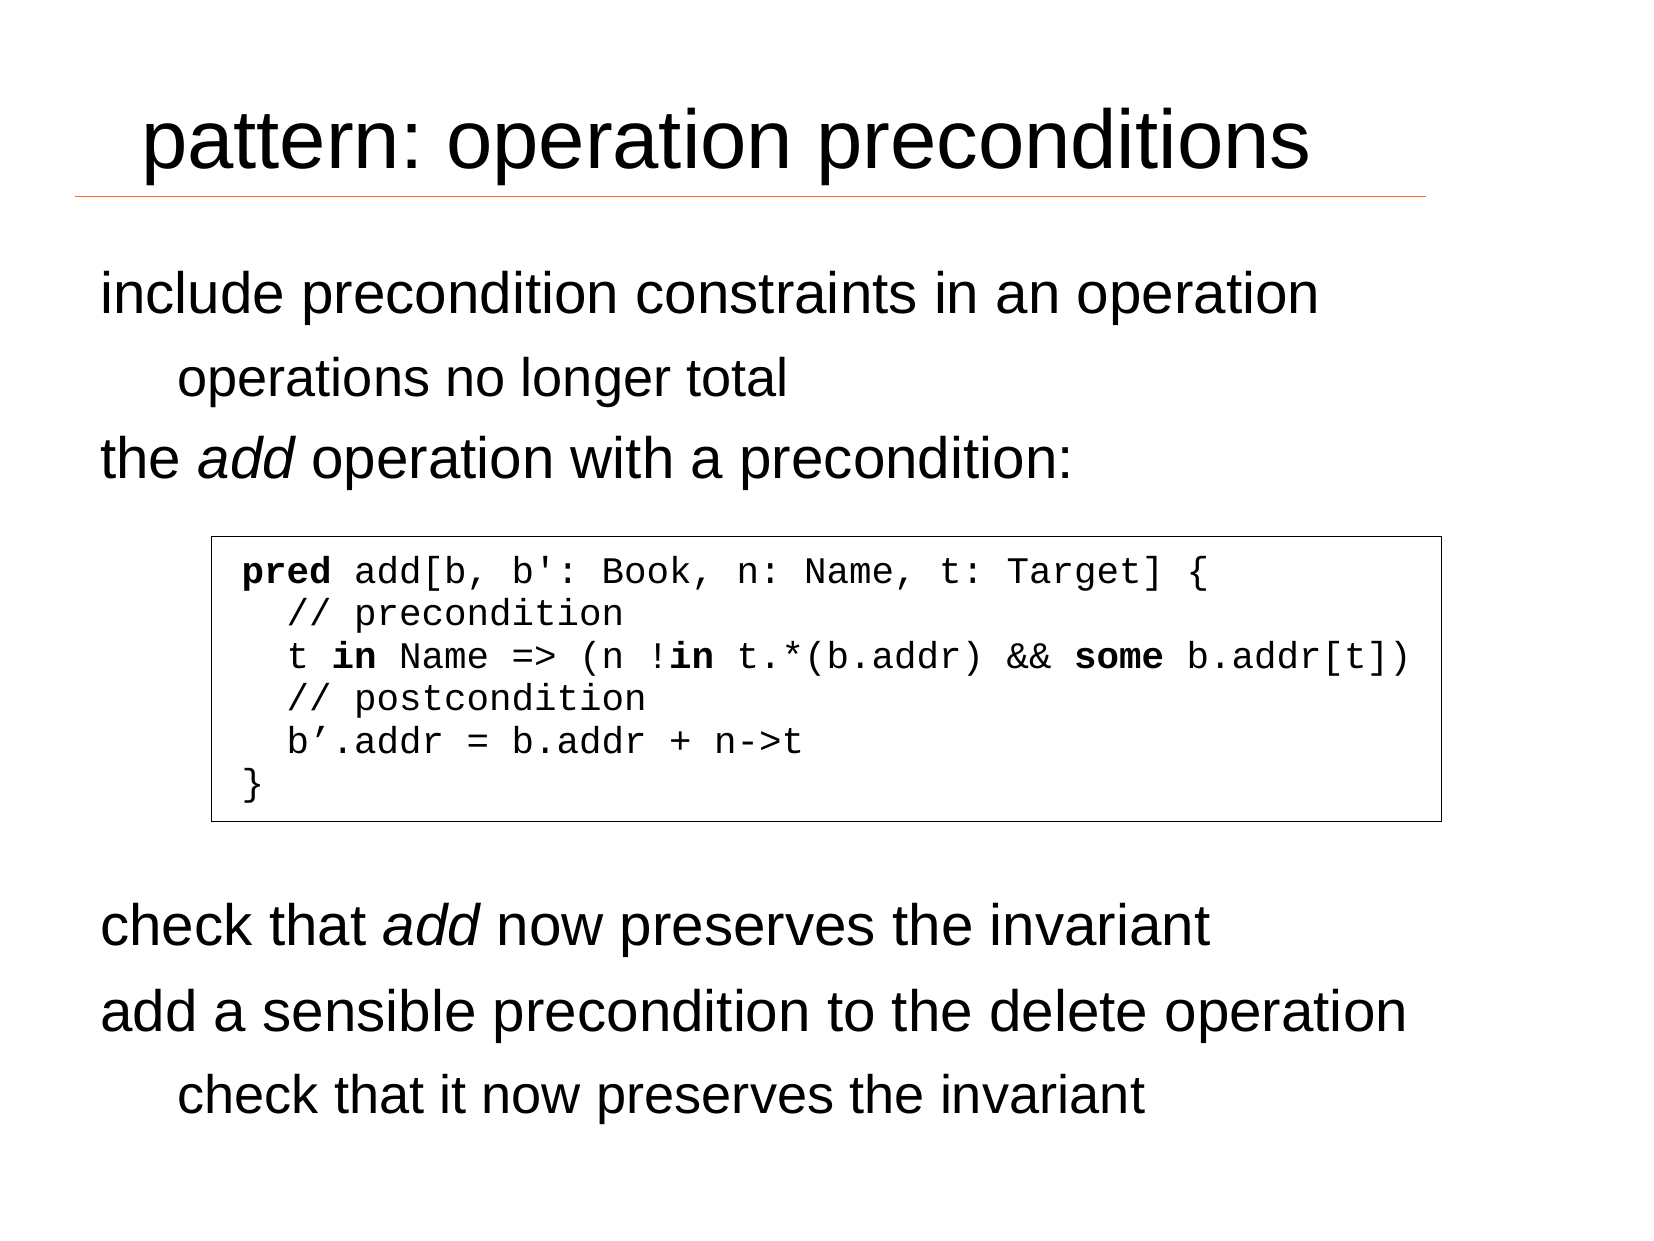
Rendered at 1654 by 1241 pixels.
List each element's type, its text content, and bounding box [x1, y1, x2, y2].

text_box pred add[b, b': Book, n: Name, t: Target] { // precondition t in Name => (n !in t.*(b.addr) && some b.addr[t]) // postcondition b’.addr = b.addr + n->t } [211, 536, 1442, 805]
list include precondition constraints in an operation operations no longer total the add operation with a precondition: check that add now preserves the invariant add a sensible precondition to the delete operation check that it now preserves the invariant [82, 261, 1571, 1202]
title pattern: operation preconditions [141, 86, 1604, 193]
